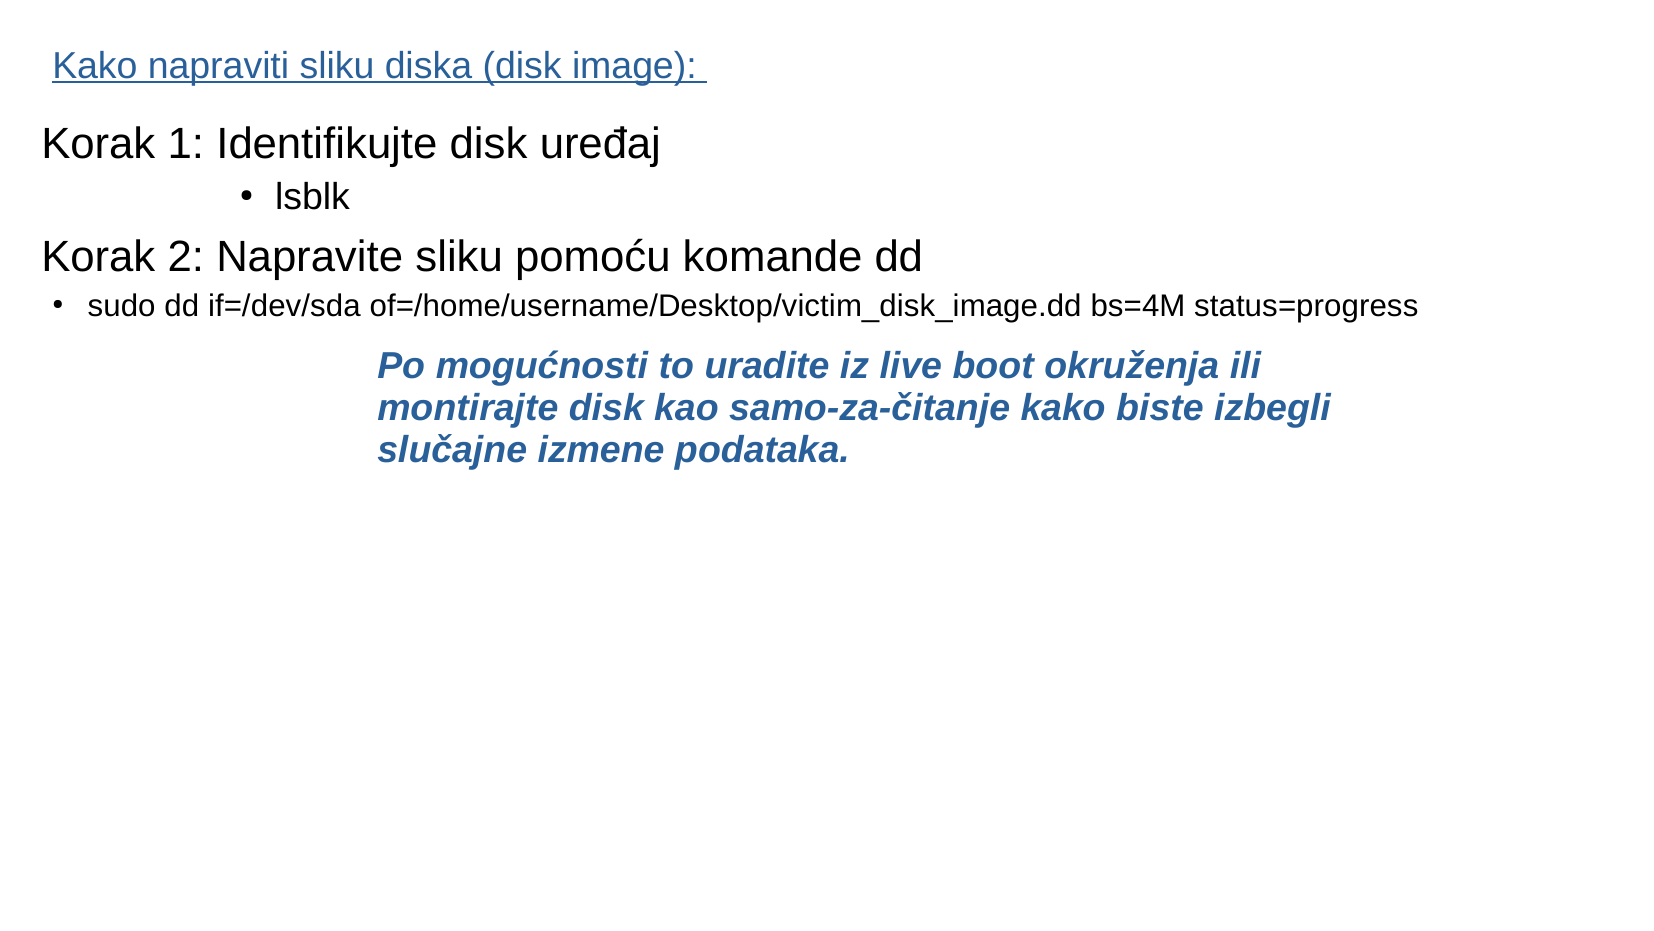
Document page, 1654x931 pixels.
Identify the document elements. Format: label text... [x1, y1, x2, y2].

text_box sudo dd if=/dev/sda of=/home/username/Desktop/victim_disk_image.dd bs=4M status=progress [37, 280, 1654, 338]
text_box lsblk [225, 168, 780, 225]
text_box Korak 1: Identifikujte disk uređaj [26, 111, 788, 151]
text_box Po mogućnosti to uradite iz live boot okruženja ili montirajte disk kao samo-za-čitanje kako biste izbegli slučajne izmene podataka. [362, 337, 1351, 488]
text_box Korak 2: Napravite sliku pomoću komande dd [26, 225, 1276, 264]
text_box Kako napraviti sliku diska (disk image): [37, 37, 826, 137]
